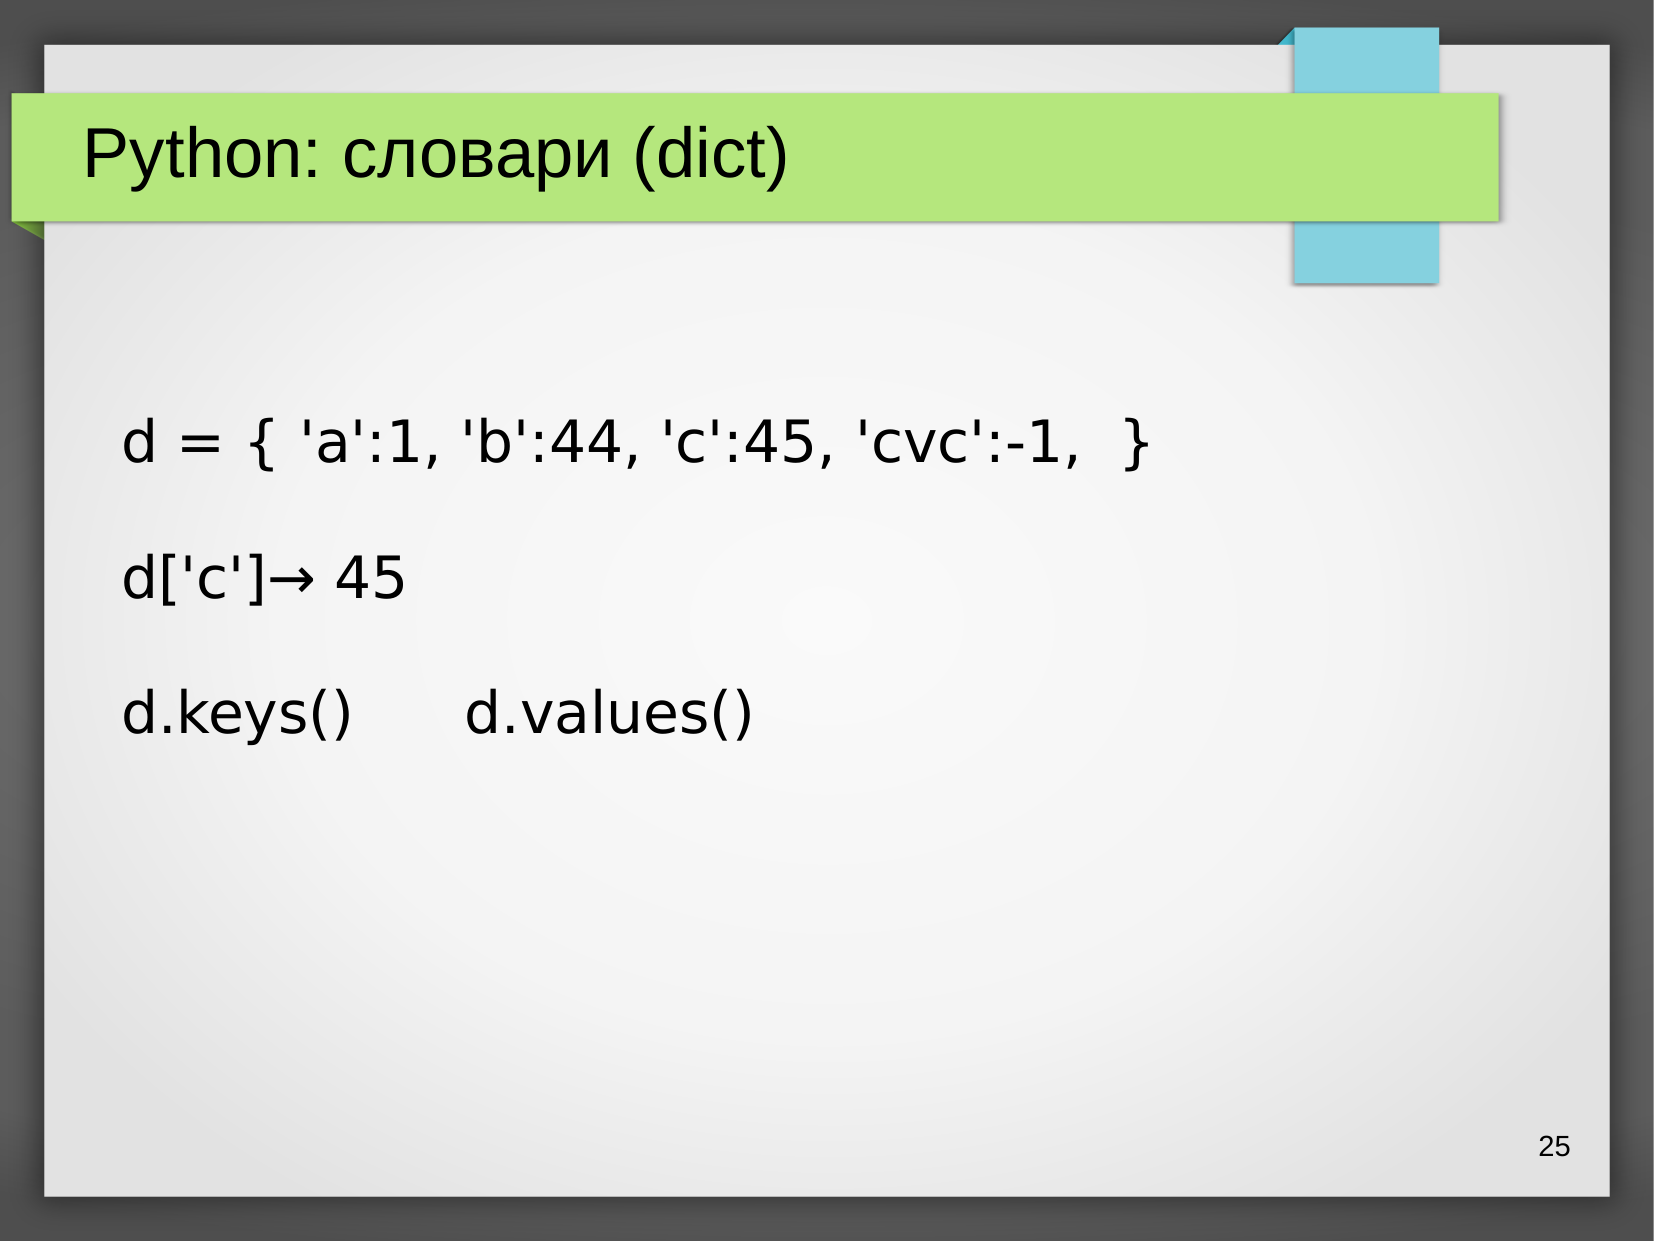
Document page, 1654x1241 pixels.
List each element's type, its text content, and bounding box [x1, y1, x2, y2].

title Python: словари (dict) [82, 49, 1571, 257]
text_box d = { 'a':1, 'b':44, 'c':45, 'cvc':-1, } d['c']→ 45 d.keys() d.values() [106, 401, 1524, 1016]
picture [0, 0, 1654, 1241]
